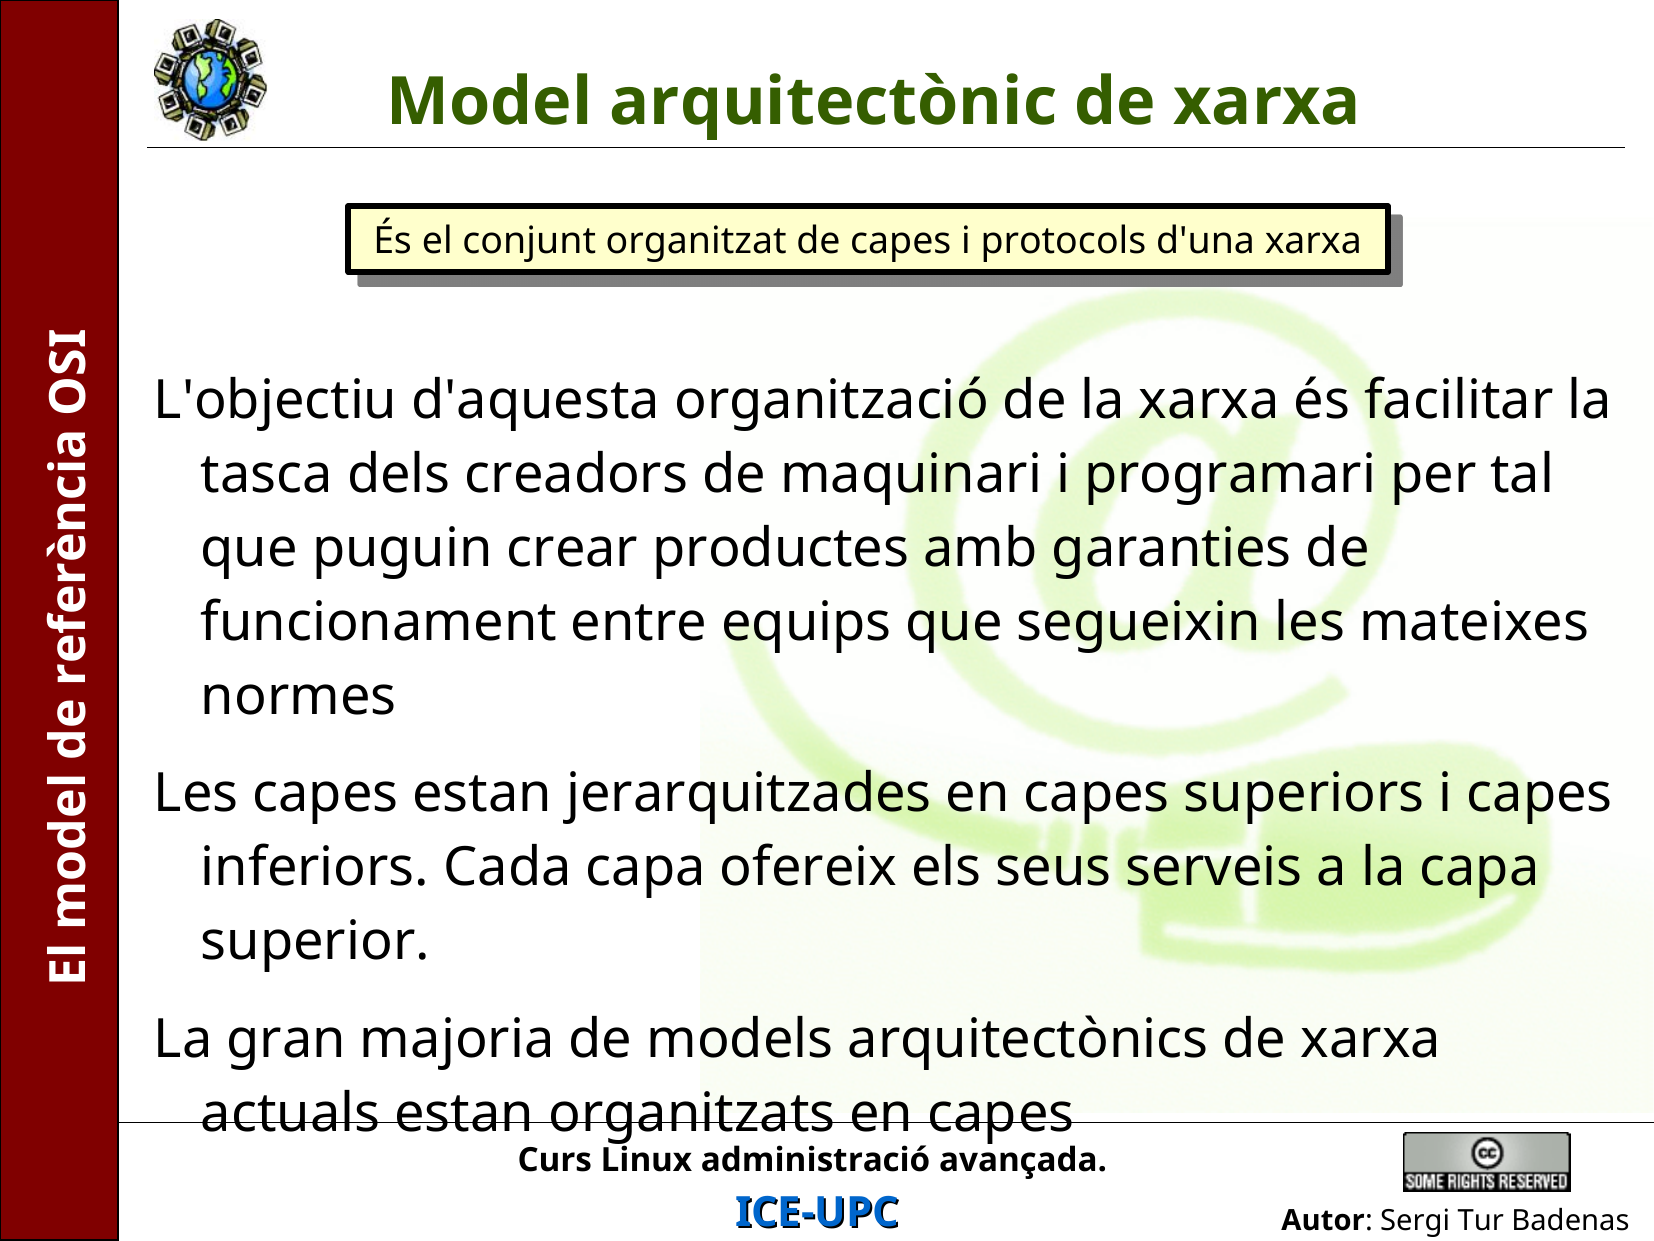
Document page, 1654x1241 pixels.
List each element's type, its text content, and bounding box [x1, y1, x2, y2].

list L'objectiu d'aquesta organització de la xarxa és facilitar la tasca dels creadors de maquinari i programari per tal que puguin crear productes amb garanties de funcionament entre equips que segueixin les mateixes normes Les capes estan jerarquitzades en capes superiors i capes inferiors. Cada capa ofereix els seus serveis a la capa superior. La gran majoria de models arquitectònics de xarxa actuals estan organitzats en capes [59, 360, 1636, 1114]
text_box És el conjunt organitzat de capes i protocols d'una xarxa [348, 206, 1388, 266]
picture [154, 19, 268, 49]
title Model arquitectònic de xarxa [129, 49, 1619, 148]
picture [700, 217, 1654, 1113]
picture [1403, 1132, 1571, 1192]
